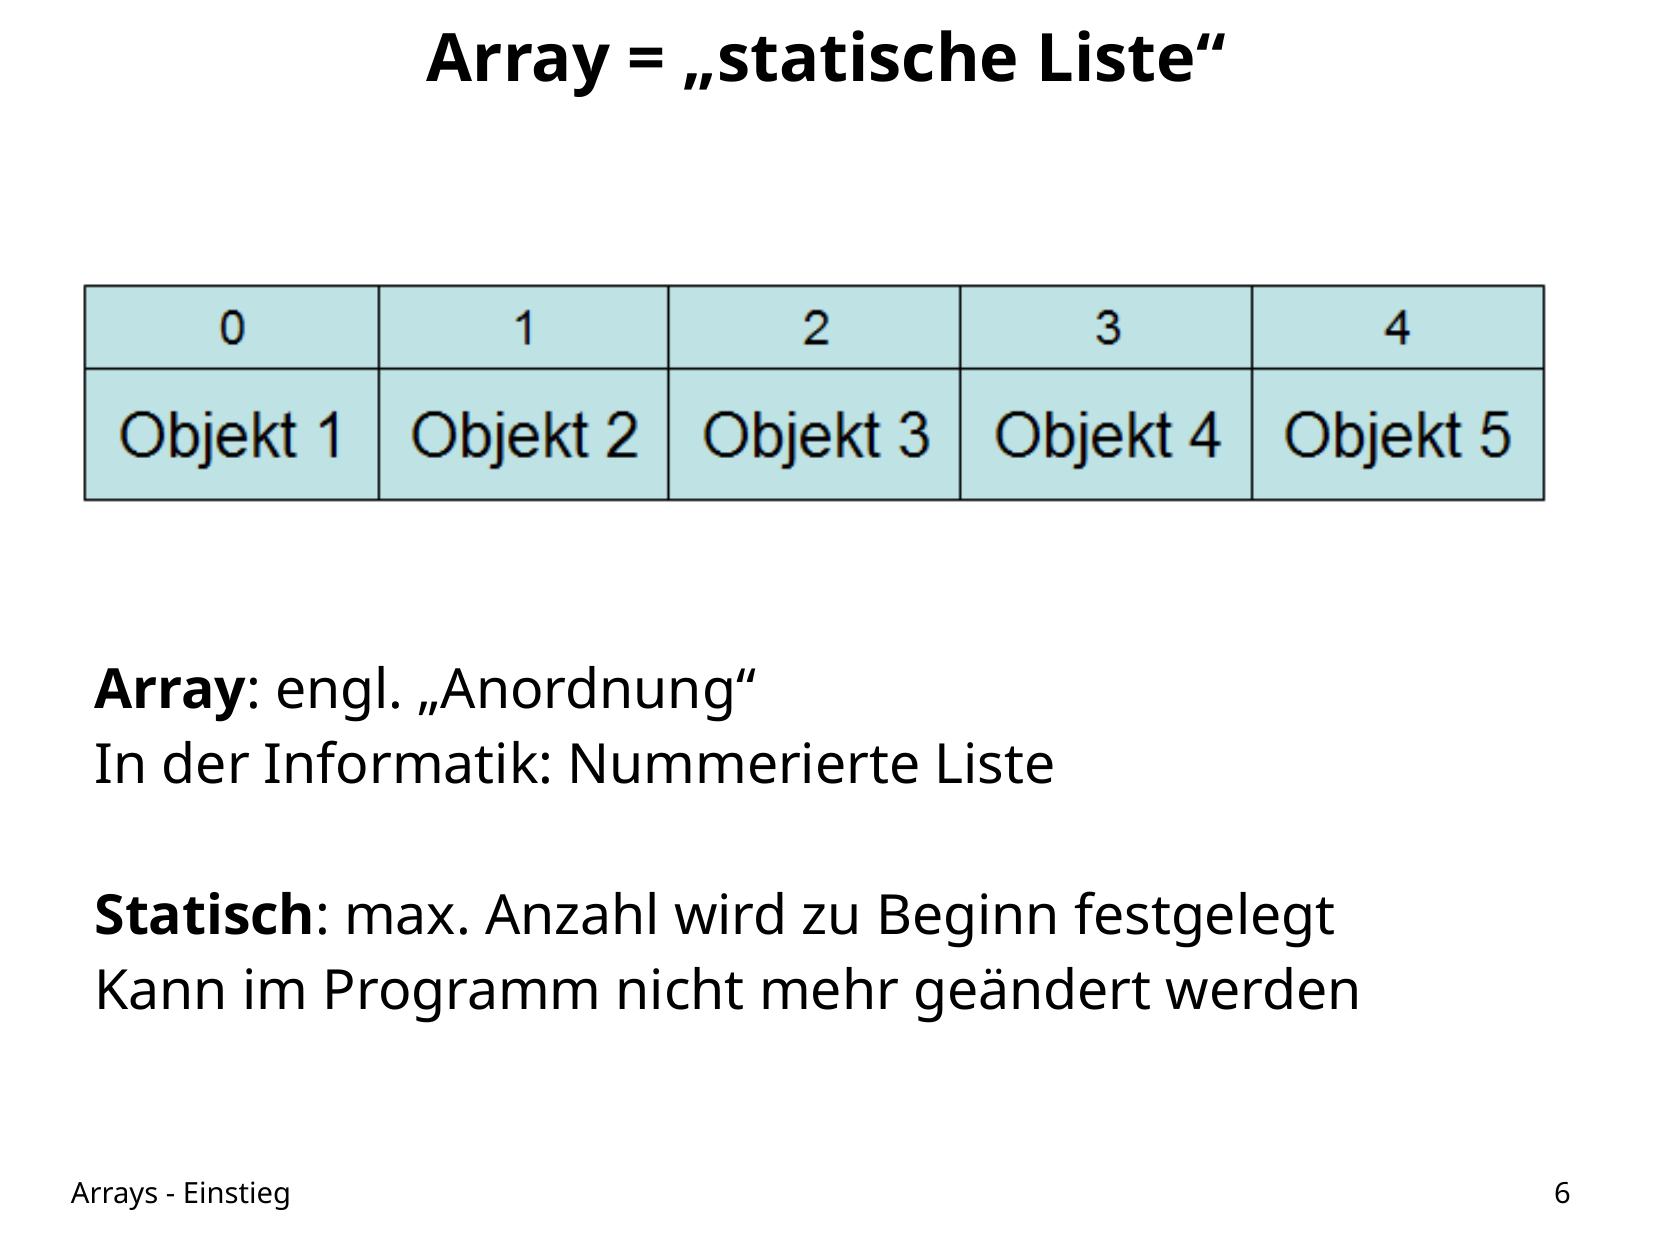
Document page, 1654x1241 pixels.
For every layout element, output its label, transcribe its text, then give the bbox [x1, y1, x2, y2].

picture [82, 283, 1548, 504]
list Array: engl. „Anordnung“ In der Informatik: Nummerierte Liste Statisch: max. Anzahl wird zu Beginn festgelegt Kann im Programm nicht mehr geändert werden [94, 649, 1536, 1028]
title Array = „statische Liste“ [0, 5, 1654, 107]
